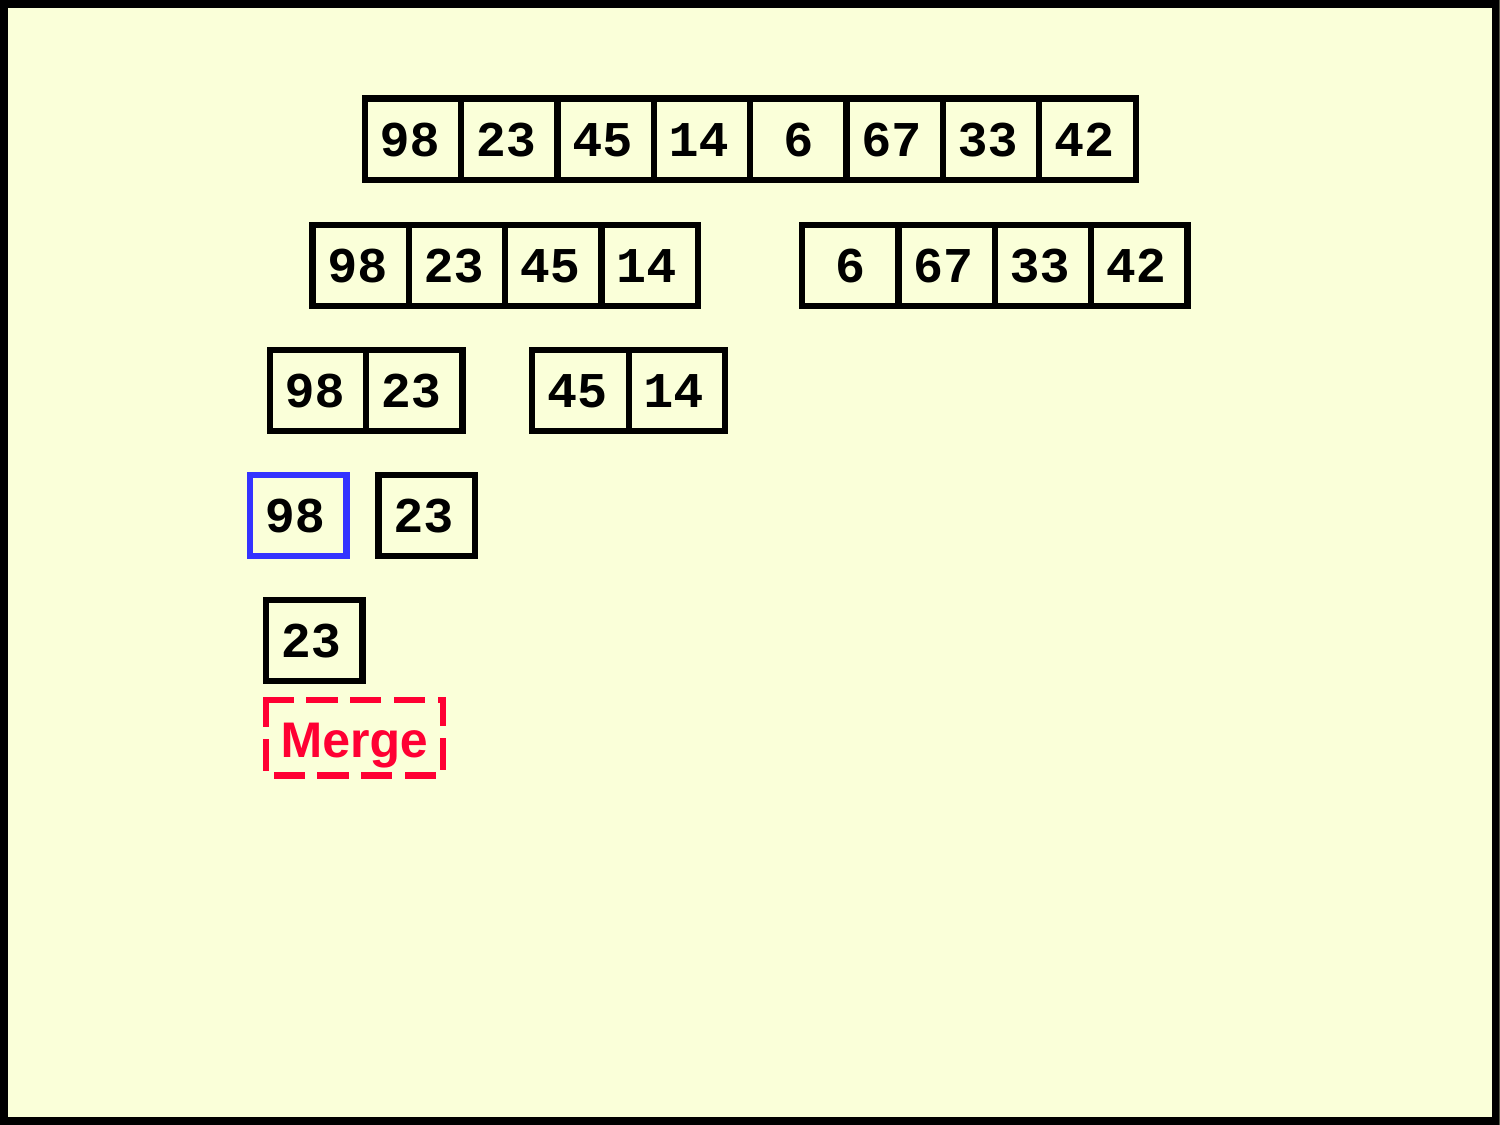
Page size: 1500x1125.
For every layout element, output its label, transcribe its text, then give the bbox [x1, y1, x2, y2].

text_box 33 [994, 224, 1091, 307]
text_box 14 [601, 224, 698, 307]
text_box 45 [558, 98, 653, 180]
text_box 14 [628, 350, 726, 432]
text_box 23 [266, 600, 363, 682]
text_box 14 [653, 98, 750, 180]
text_box 23 [409, 224, 506, 307]
text_box 98 [364, 98, 462, 180]
text_box 23 [378, 474, 475, 557]
text_box 98 [269, 350, 367, 432]
text_box 45 [532, 350, 628, 432]
text_box 98 [249, 474, 347, 557]
text_box 33 [942, 98, 1039, 180]
text_box 6 [750, 98, 847, 180]
text_box 67 [847, 98, 942, 180]
text_box 23 [367, 350, 463, 432]
text_box Merge [265, 699, 443, 776]
text_box 98 [312, 224, 409, 307]
text_box 23 [462, 98, 558, 180]
text_box 45 [506, 224, 601, 307]
text_box 67 [899, 224, 994, 307]
text_box 42 [1091, 224, 1188, 307]
text_box 6 [802, 224, 899, 307]
text_box 42 [1039, 98, 1136, 180]
